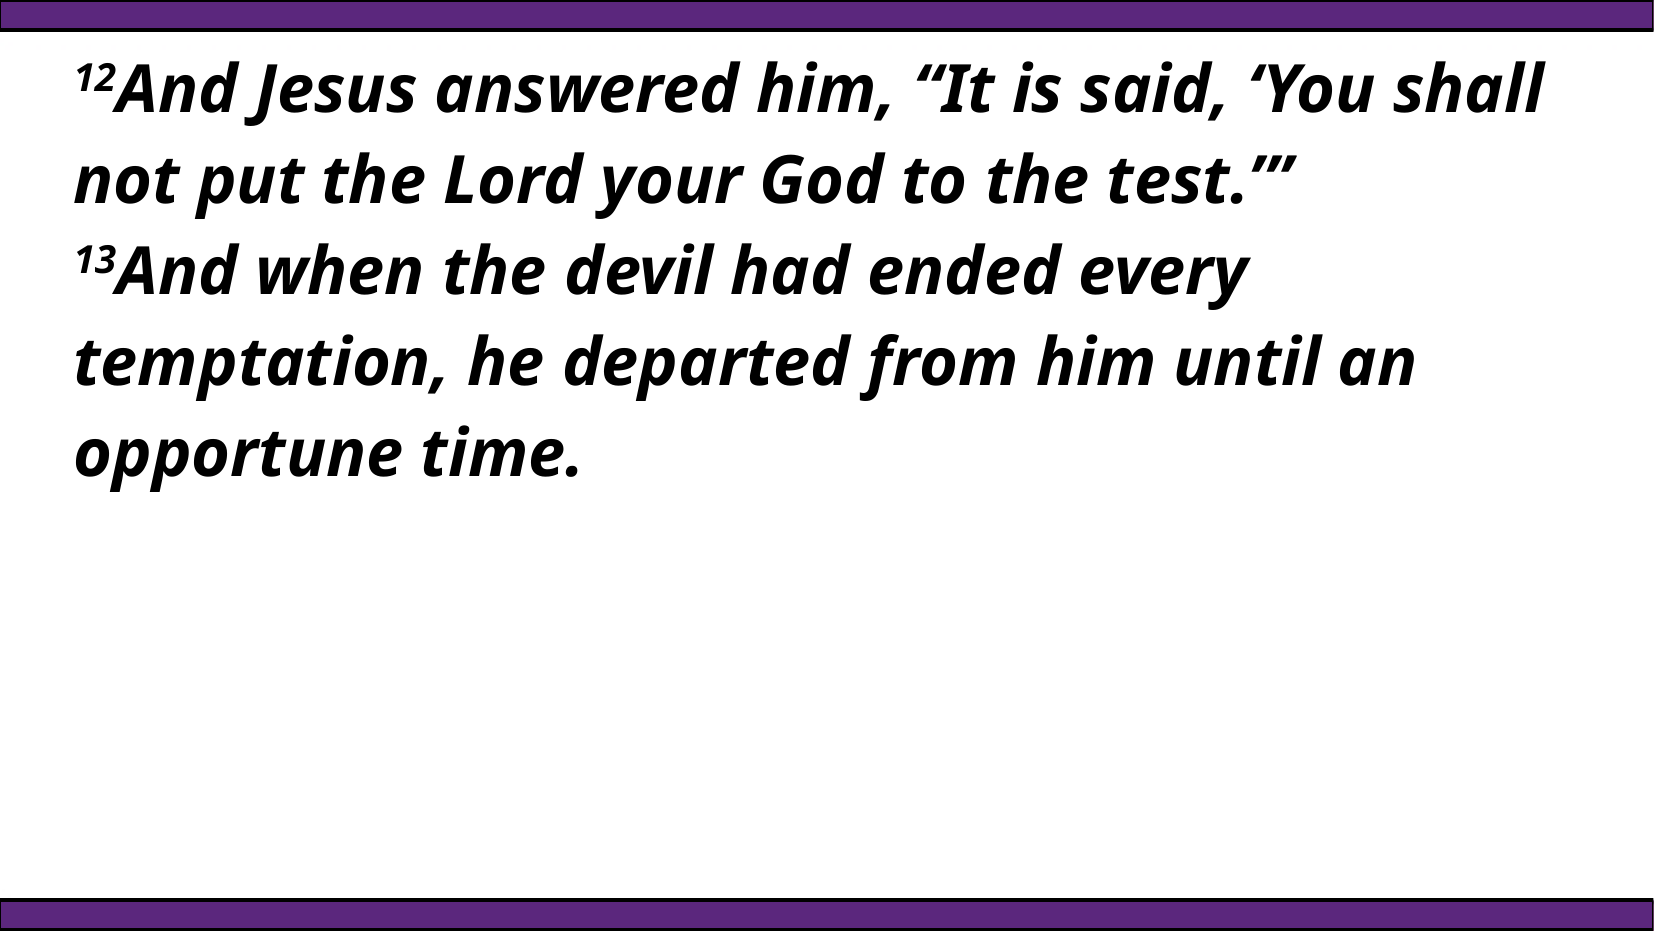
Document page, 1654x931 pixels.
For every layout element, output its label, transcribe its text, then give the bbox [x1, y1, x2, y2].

text_box 12And Jesus answered him, “It is said, ‘You shall not put the Lord your God to the test.’” 13And when the devil had ended every temptation, he departed from him until an opportune time. [58, 34, 1589, 405]
text_box [0, 900, 1654, 931]
picture [0, 31, 1654, 900]
text_box [0, 0, 1654, 31]
